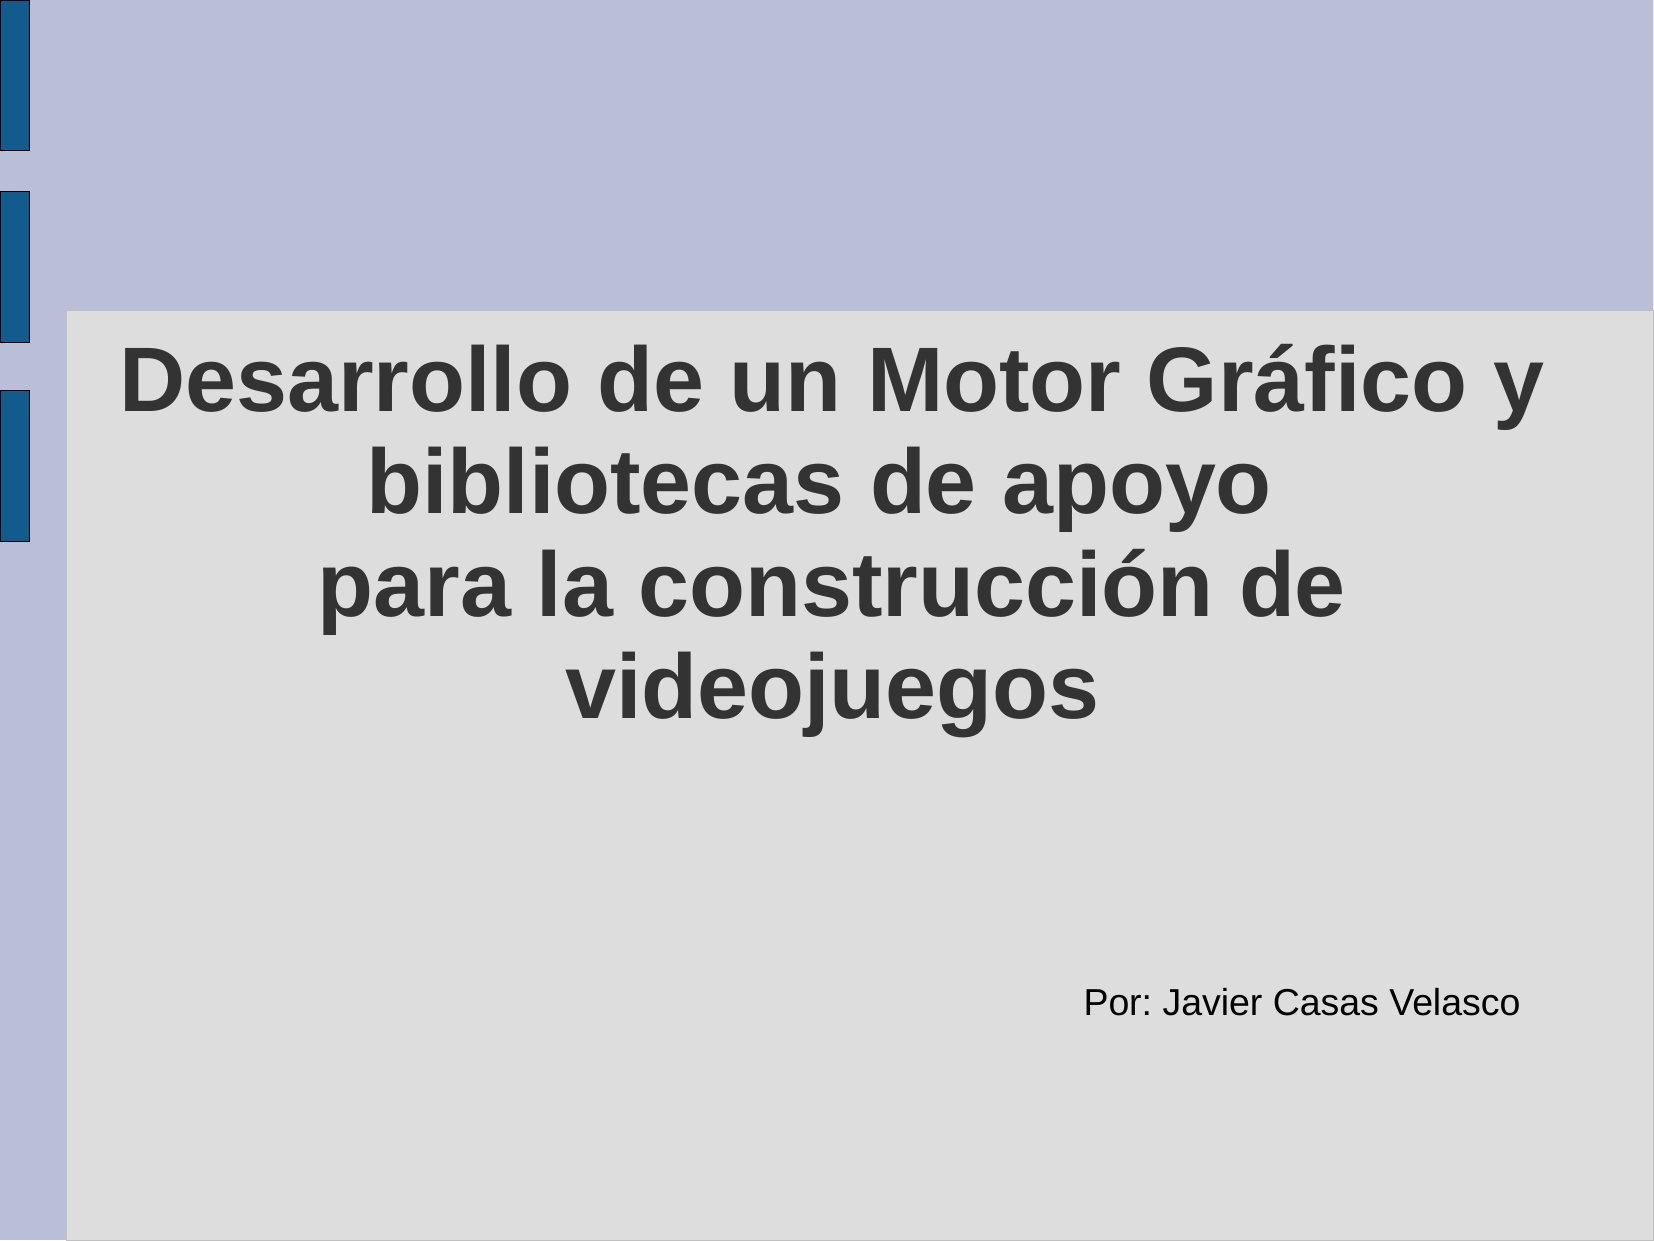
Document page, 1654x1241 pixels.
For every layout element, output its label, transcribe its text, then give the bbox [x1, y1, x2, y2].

title Desarrollo de un Motor Gráfico y bibliotecas de apoyo para la construcción de videojuegos [88, 328, 1577, 739]
text_box Por: Javier Casas Velasco [1068, 974, 1536, 1032]
